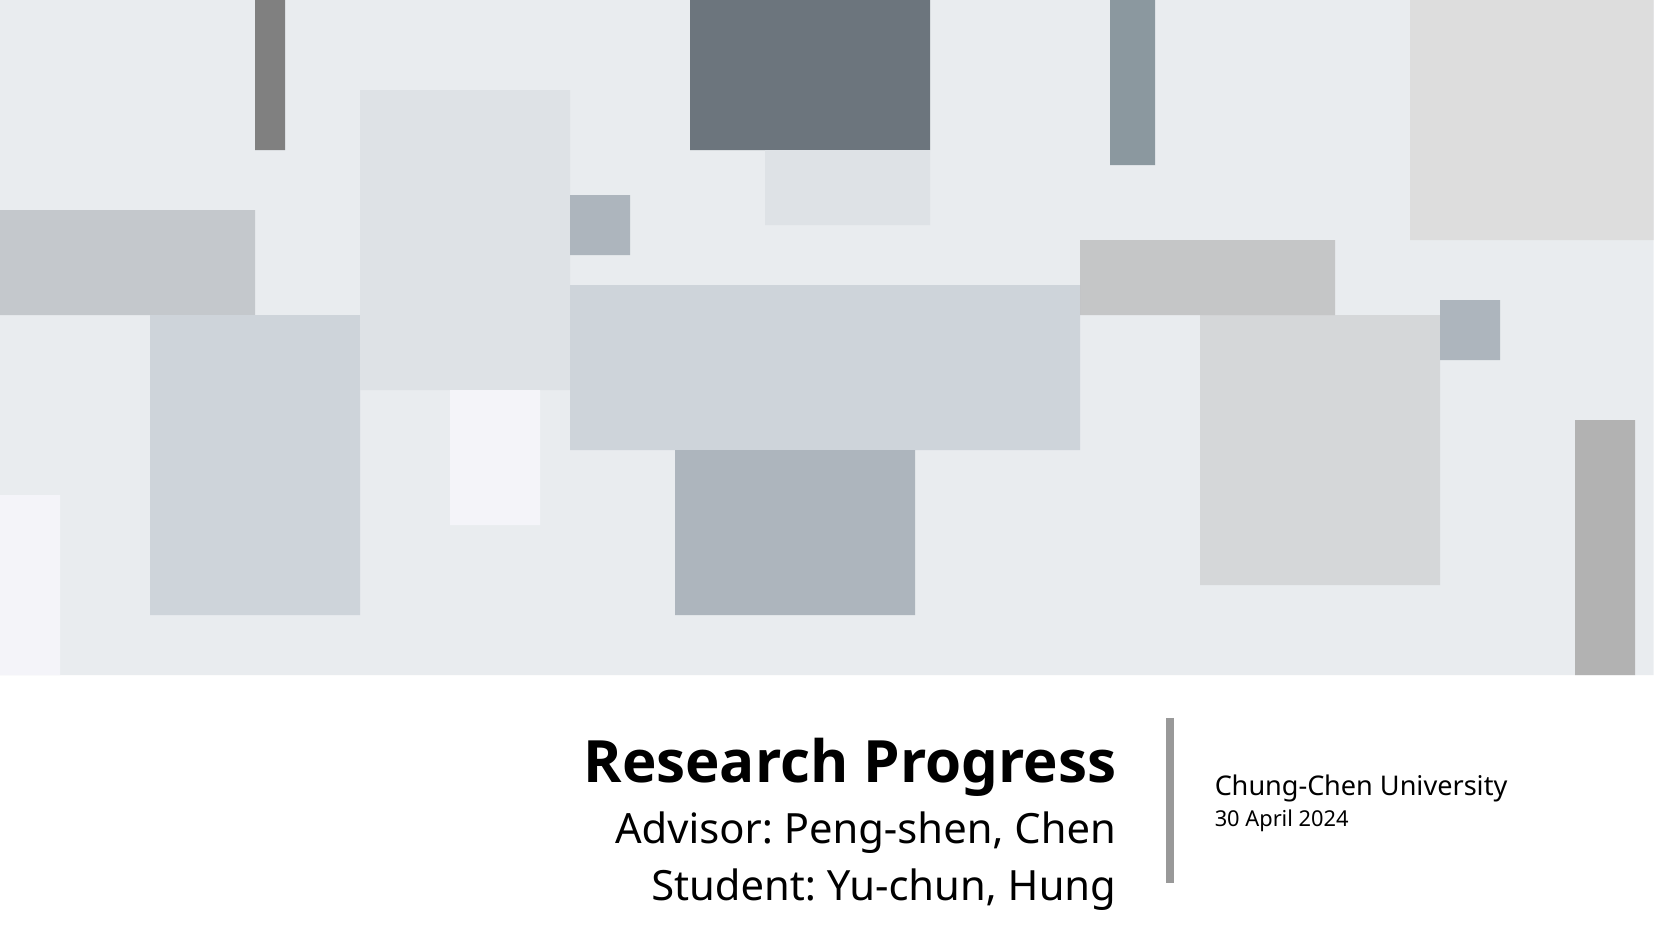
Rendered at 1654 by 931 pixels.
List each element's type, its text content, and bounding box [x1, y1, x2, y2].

text_box Research Progress Advisor: Peng-shen, Chen Student: Yu-chun, Hung [525, 712, 1131, 931]
text_box Chung-Chen University 30 April 2024 [1200, 759, 1591, 841]
